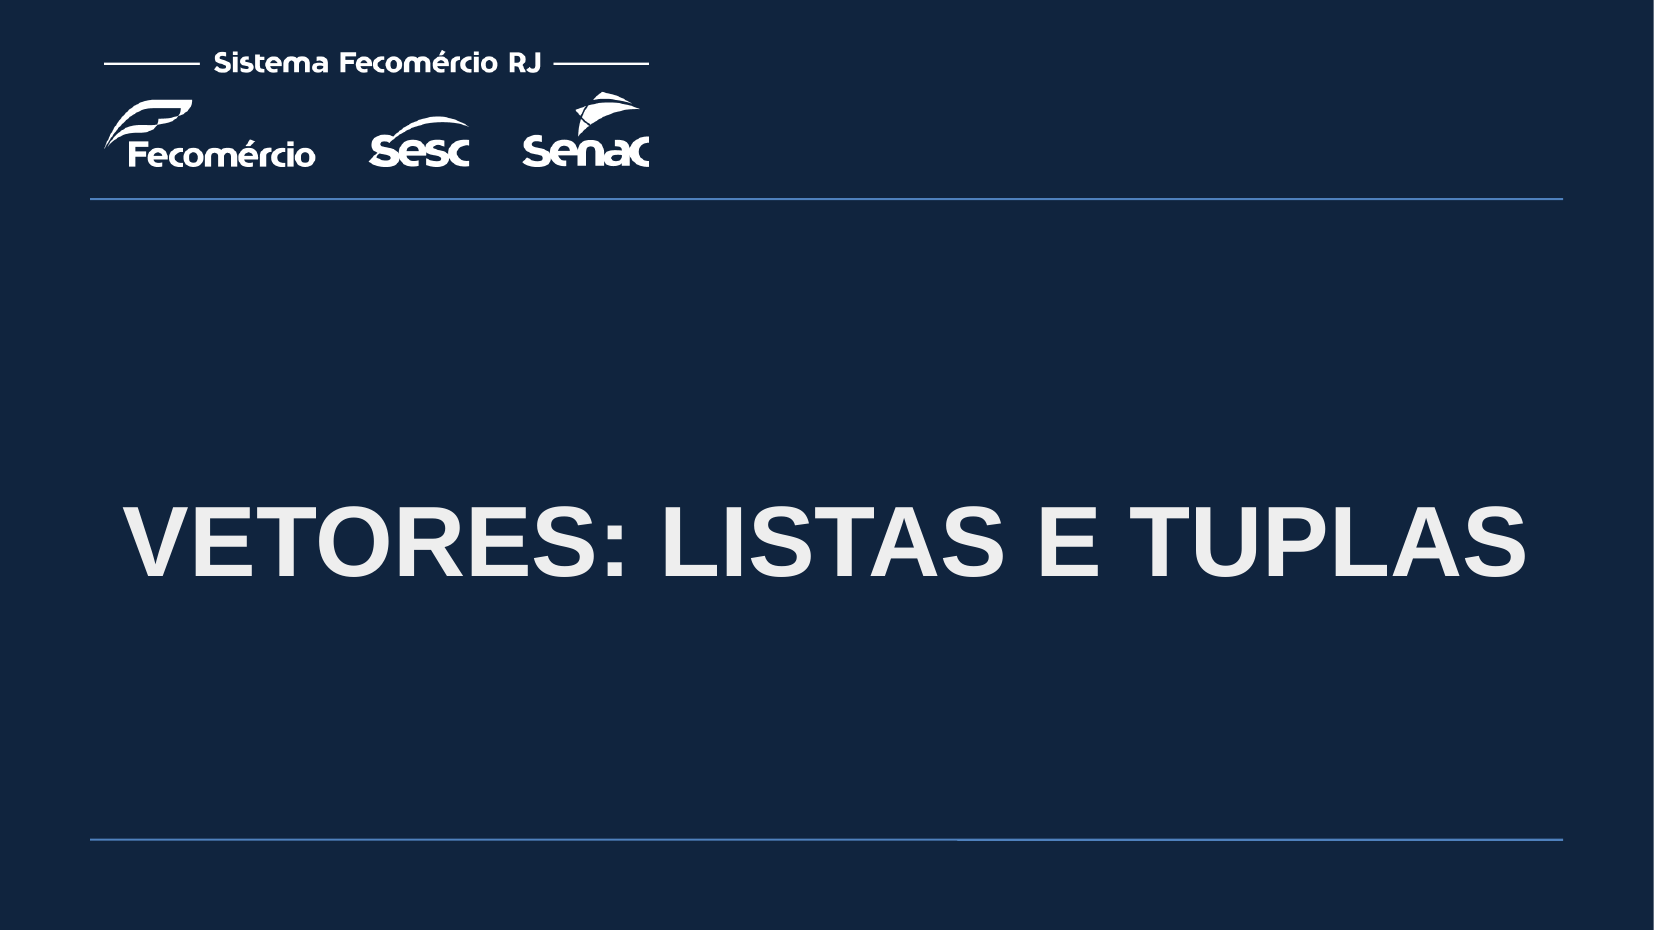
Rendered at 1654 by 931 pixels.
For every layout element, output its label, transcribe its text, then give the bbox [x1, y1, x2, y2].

text_box VETORES: LISTAS E TUPLAS [94, 206, 1559, 836]
picture [104, 50, 649, 167]
